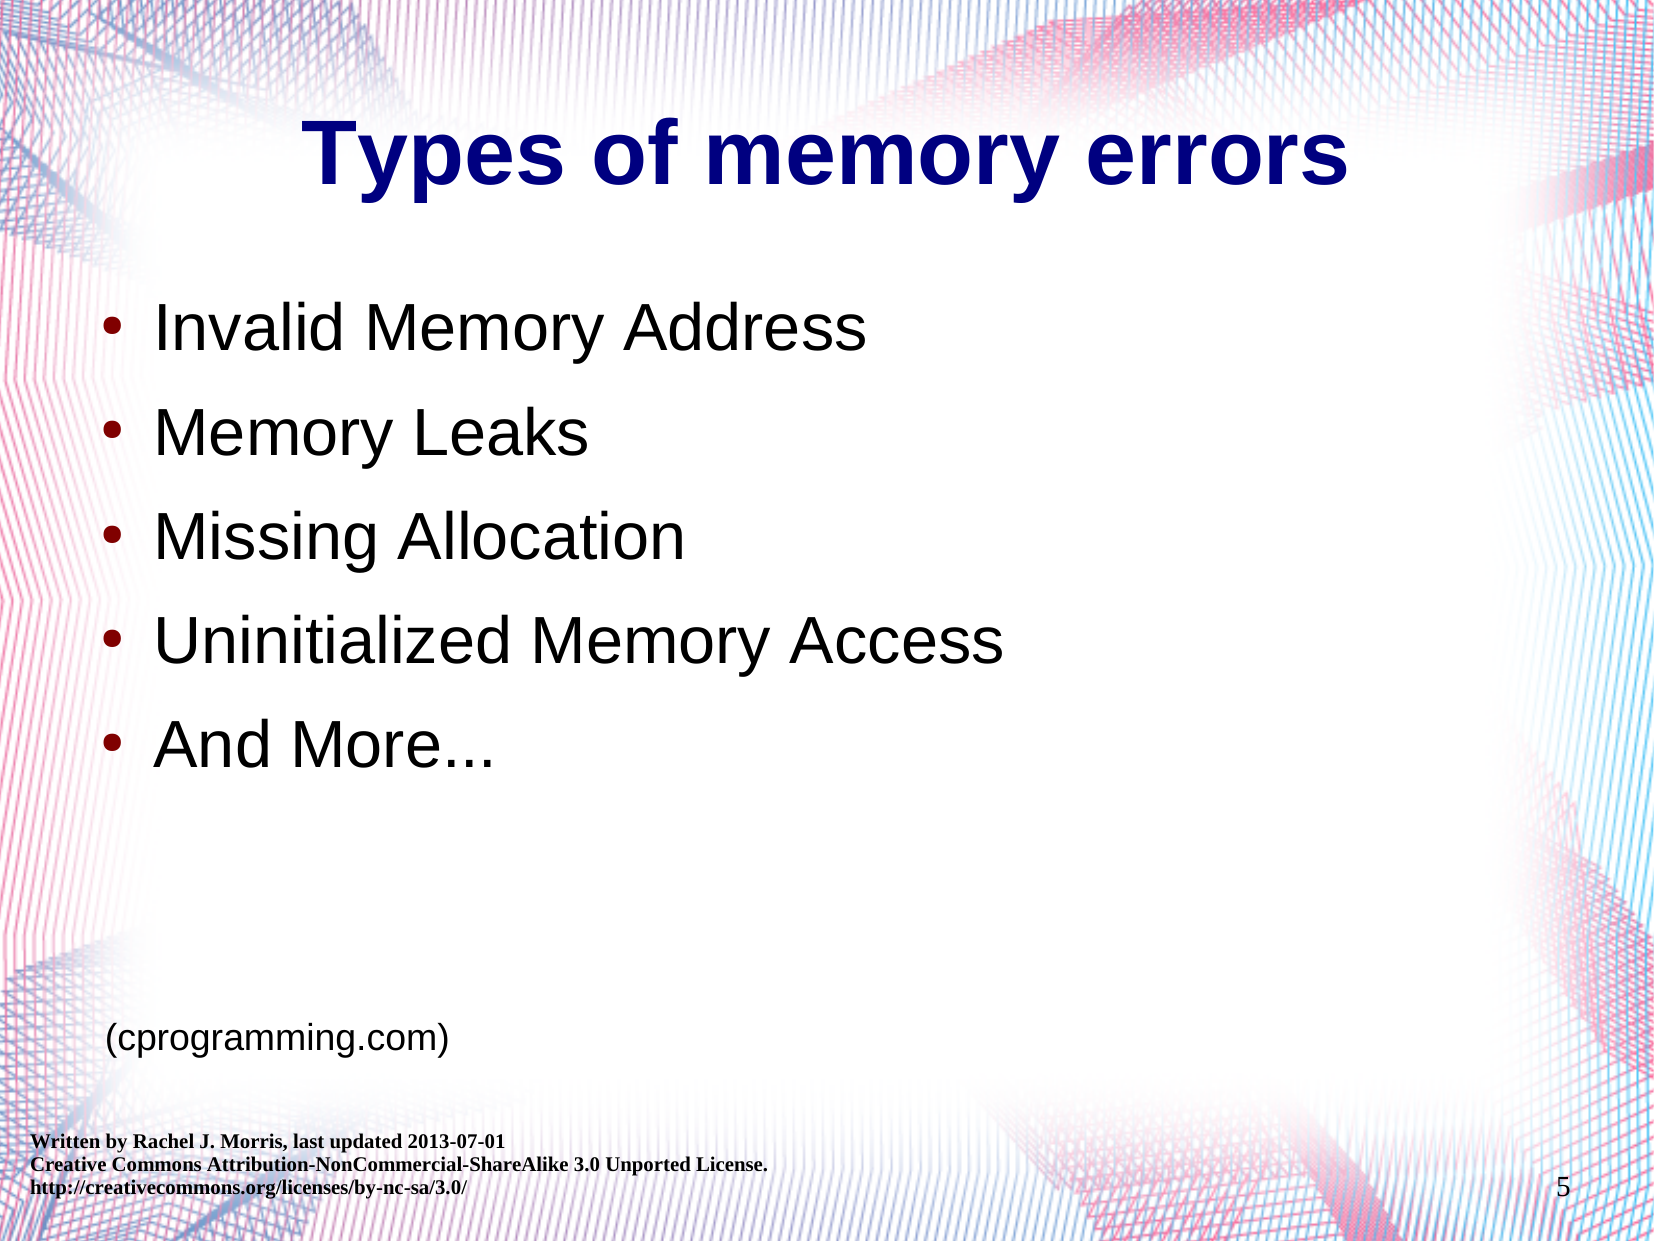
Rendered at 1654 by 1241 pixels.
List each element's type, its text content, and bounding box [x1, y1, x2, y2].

text_box (cprogramming.com) [90, 1009, 1561, 1067]
list Invalid Memory Address Memory Leaks Missing Allocation Uninitialized Memory Access And More... [82, 290, 1571, 1010]
picture [0, 0, 1654, 1241]
title Types of memory errors [82, 49, 1571, 257]
